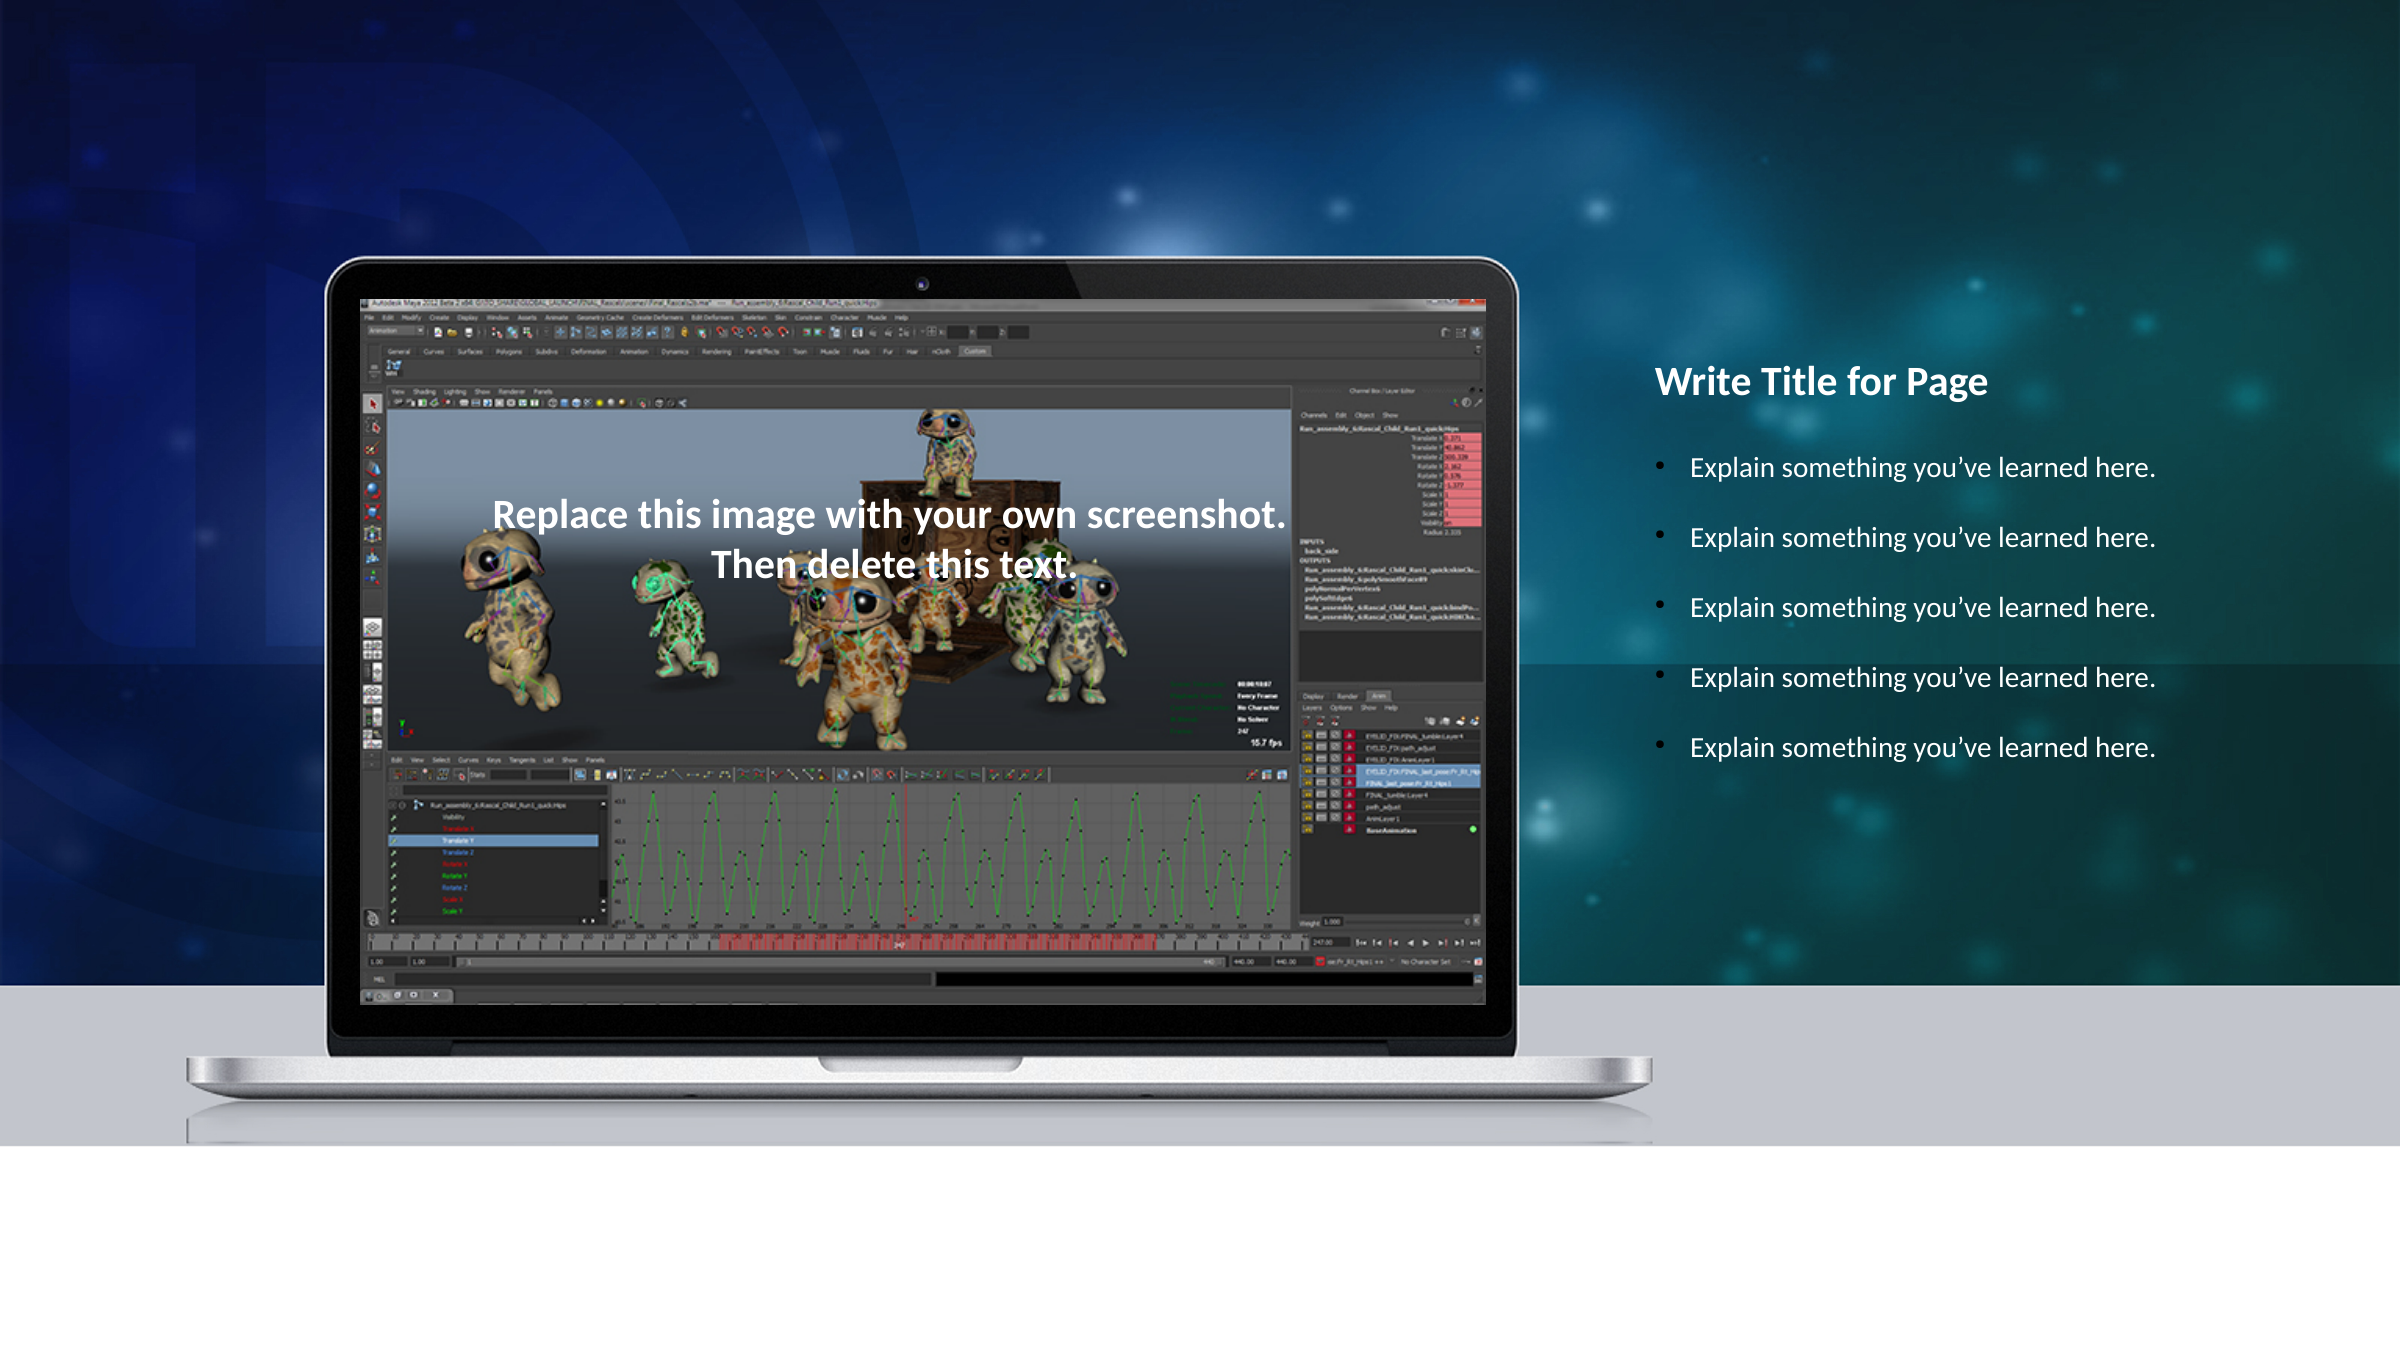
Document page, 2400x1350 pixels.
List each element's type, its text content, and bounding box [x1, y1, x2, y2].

text_box Replace this image with your own screenshot. Then delete this text. [410, 479, 1380, 595]
text_box Write Title for Page Explain something you’ve learned here. Explain something you’ve learned here. Explain something you’ve learned here. Explain something you’ve learned here. Explain something you’ve learned here. [1639, 346, 2250, 806]
picture [0, 0, 2400, 1350]
